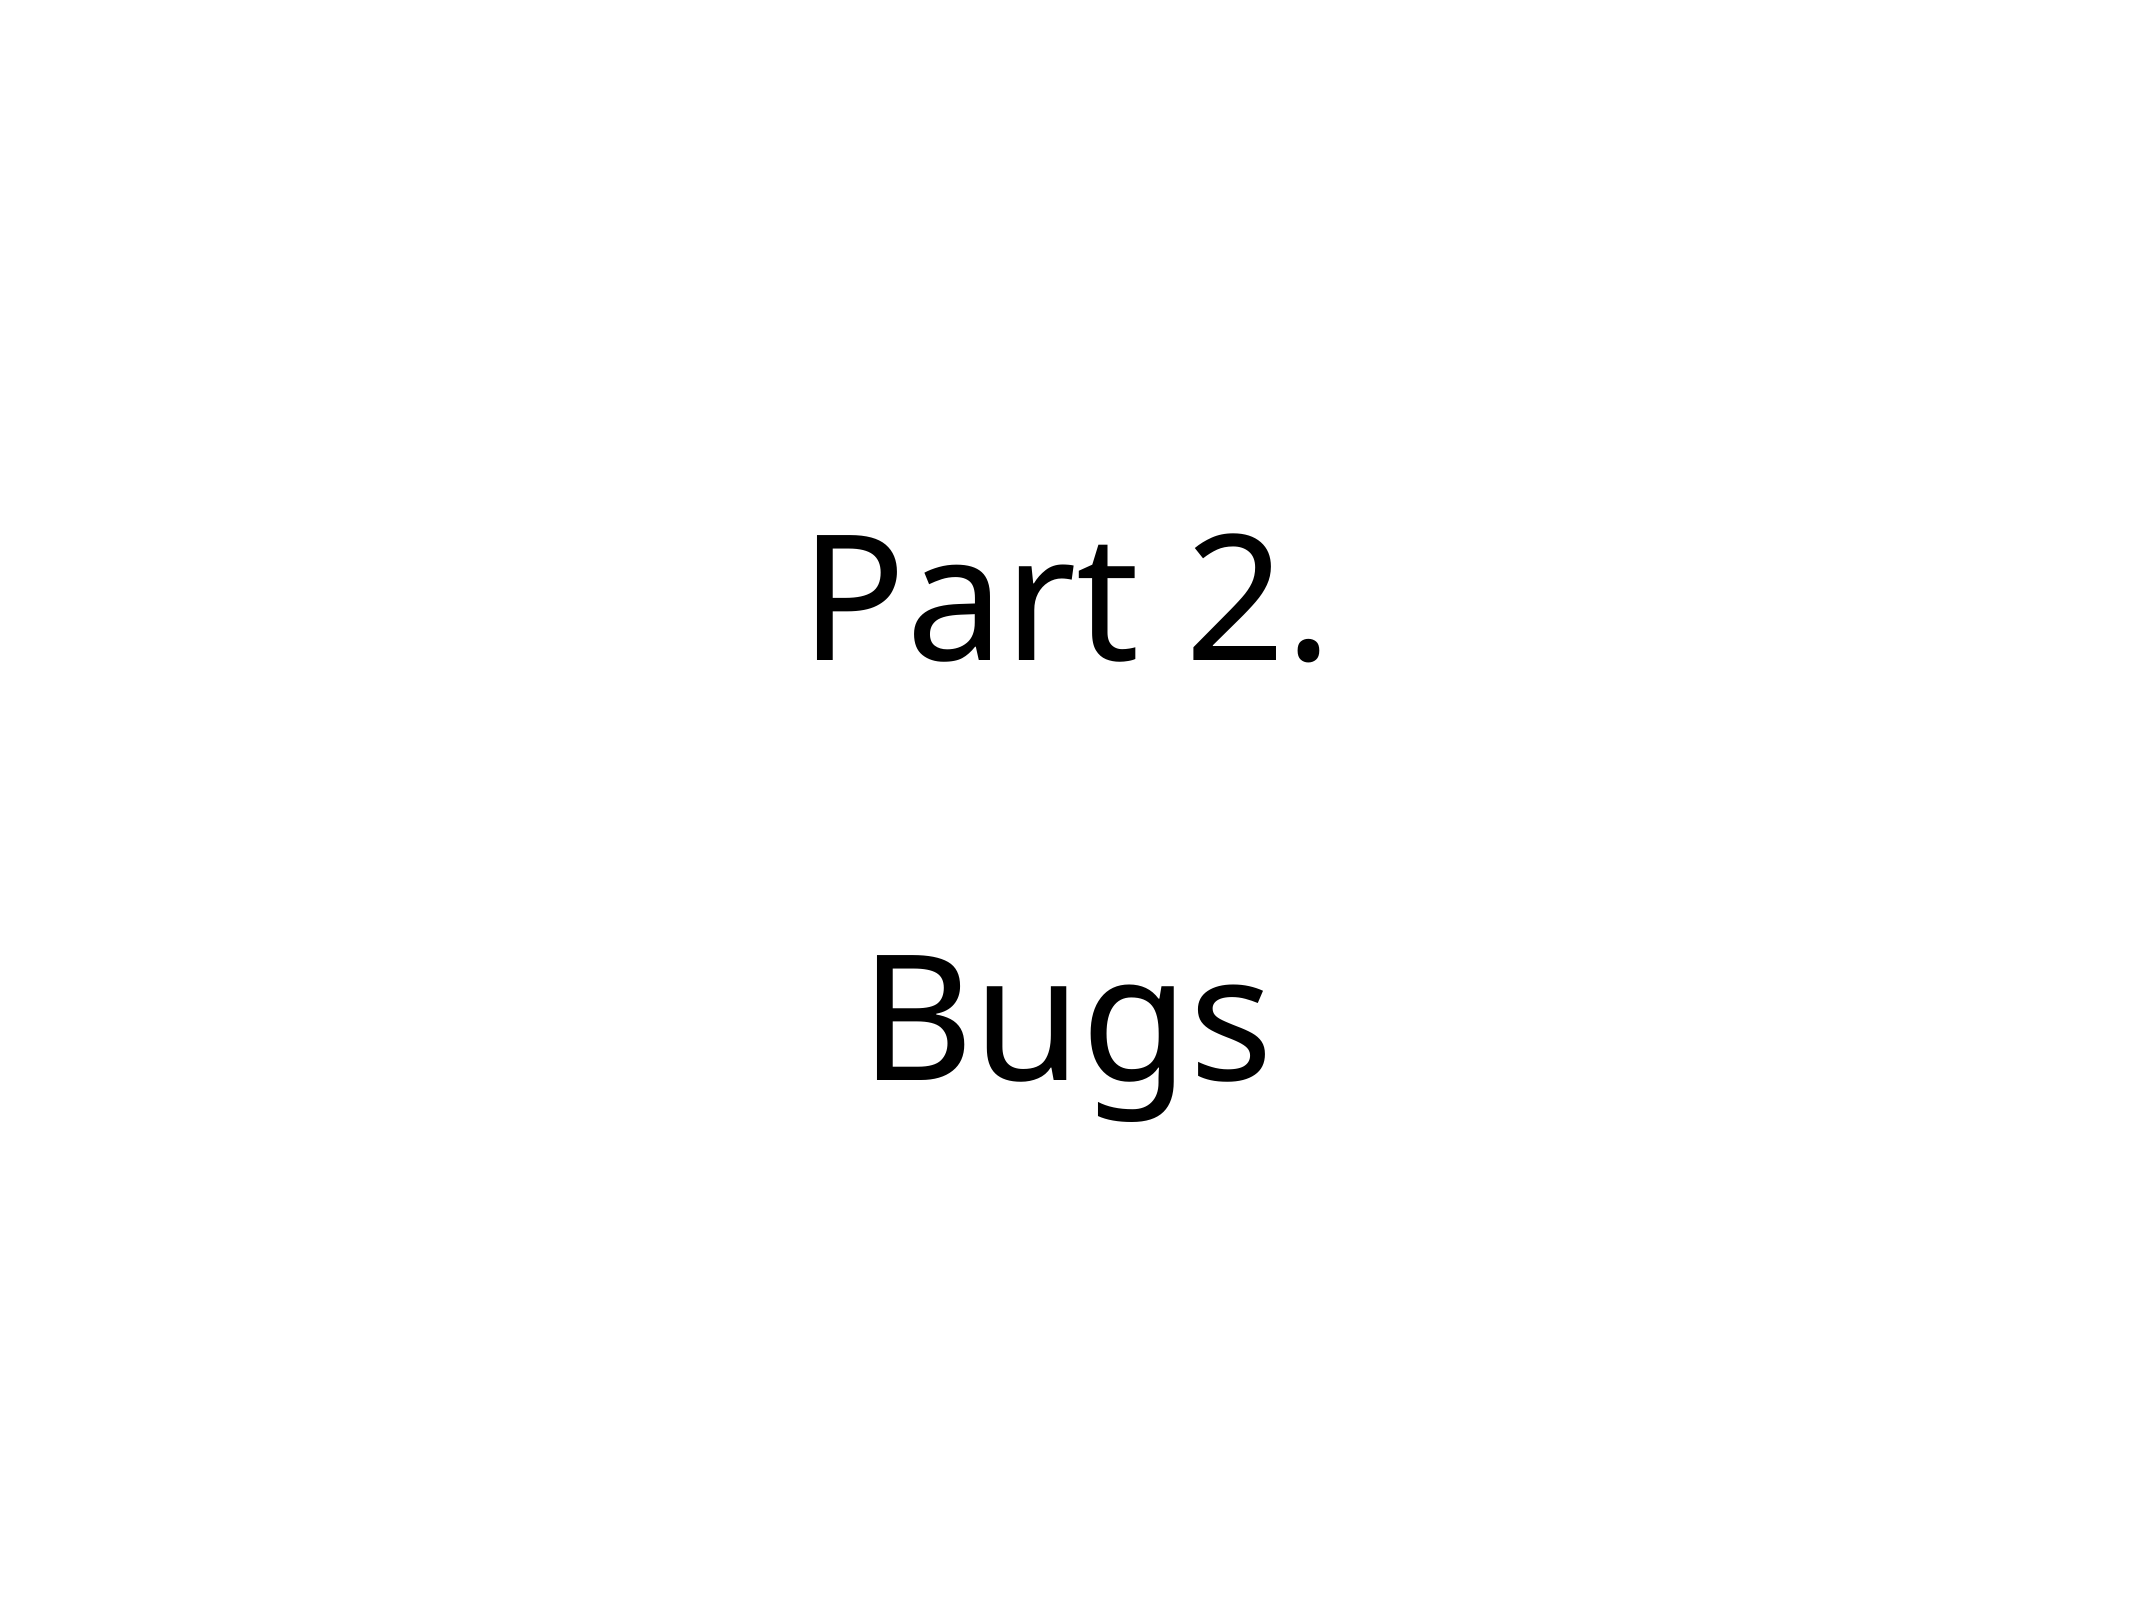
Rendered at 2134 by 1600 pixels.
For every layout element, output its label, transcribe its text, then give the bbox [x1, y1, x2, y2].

title Part 2. Bugs [208, 476, 1925, 1124]
